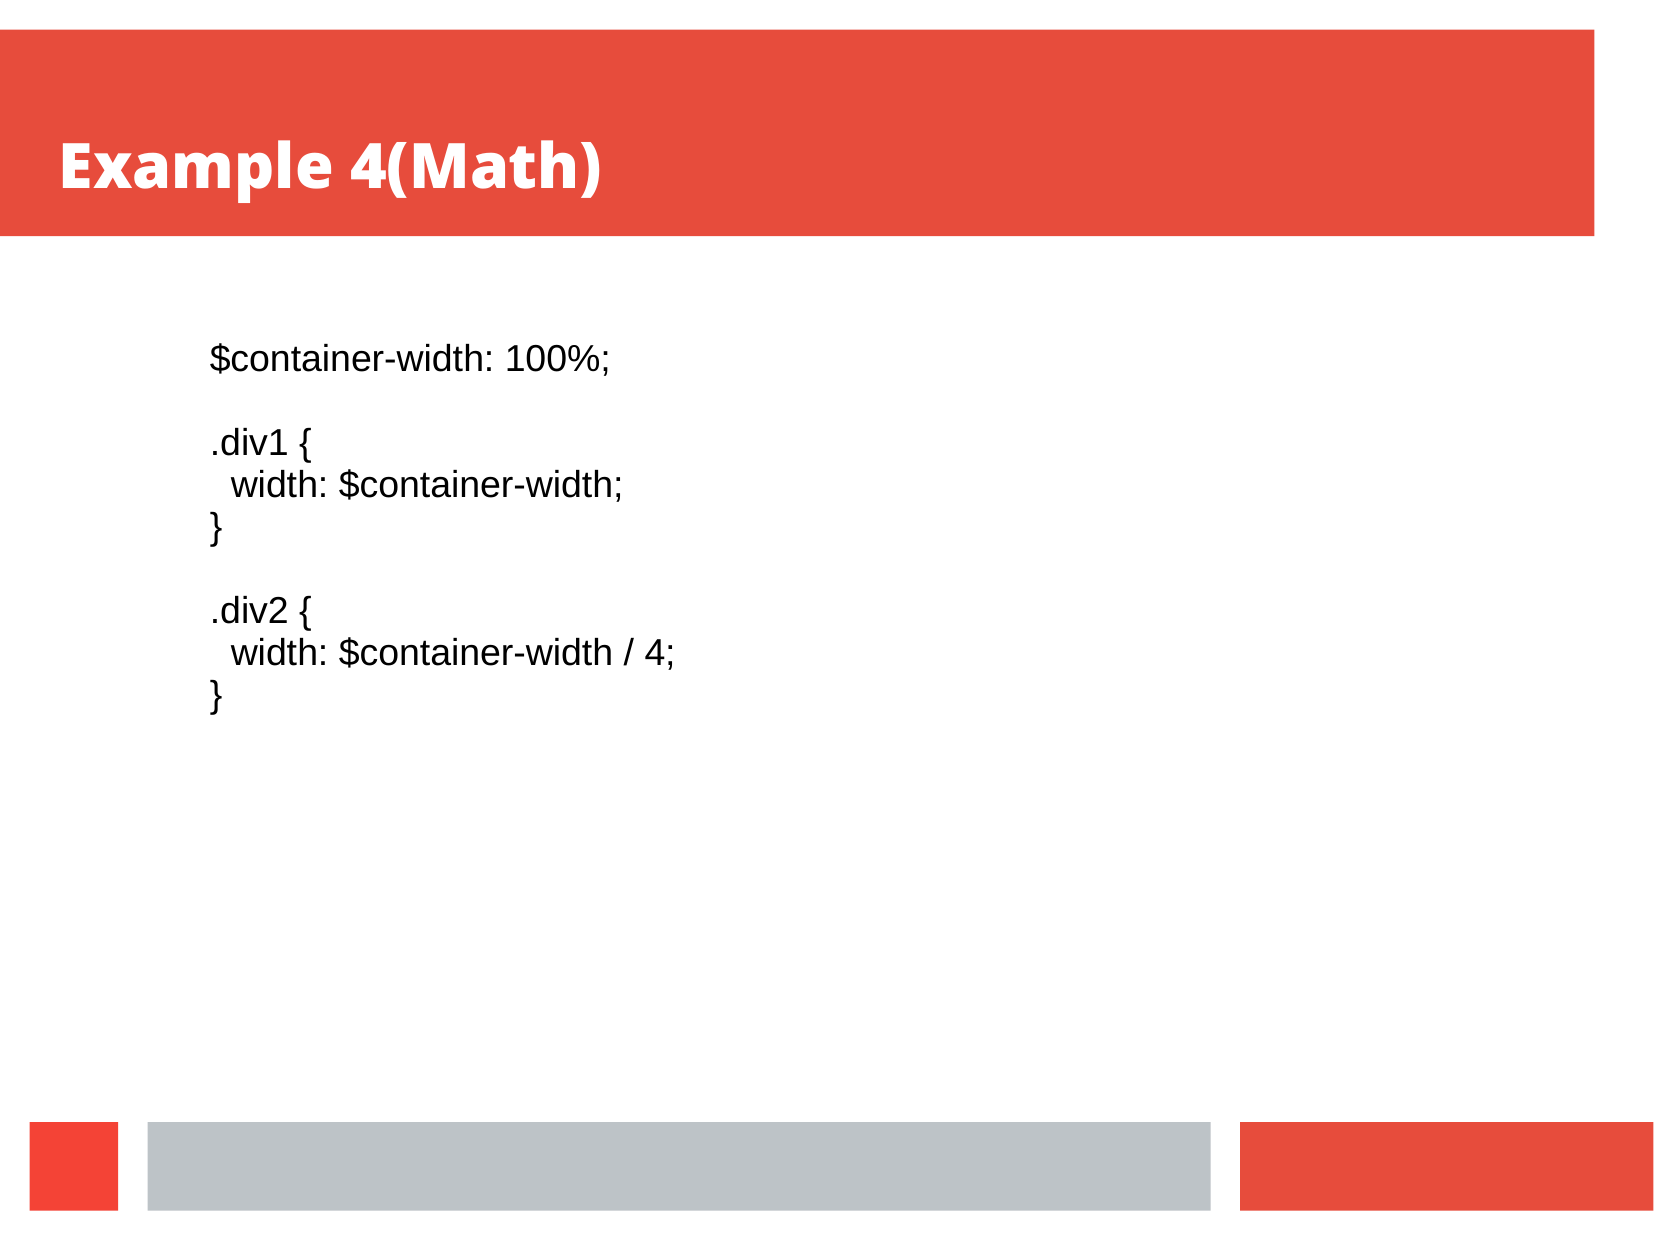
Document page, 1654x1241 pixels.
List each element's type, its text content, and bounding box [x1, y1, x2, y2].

text_box $container-width: 100%; .div1 { width: $container-width; } .div2 { width: $container-width / 4; } [195, 330, 1276, 826]
title Example 4(Math) [59, 59, 1595, 207]
